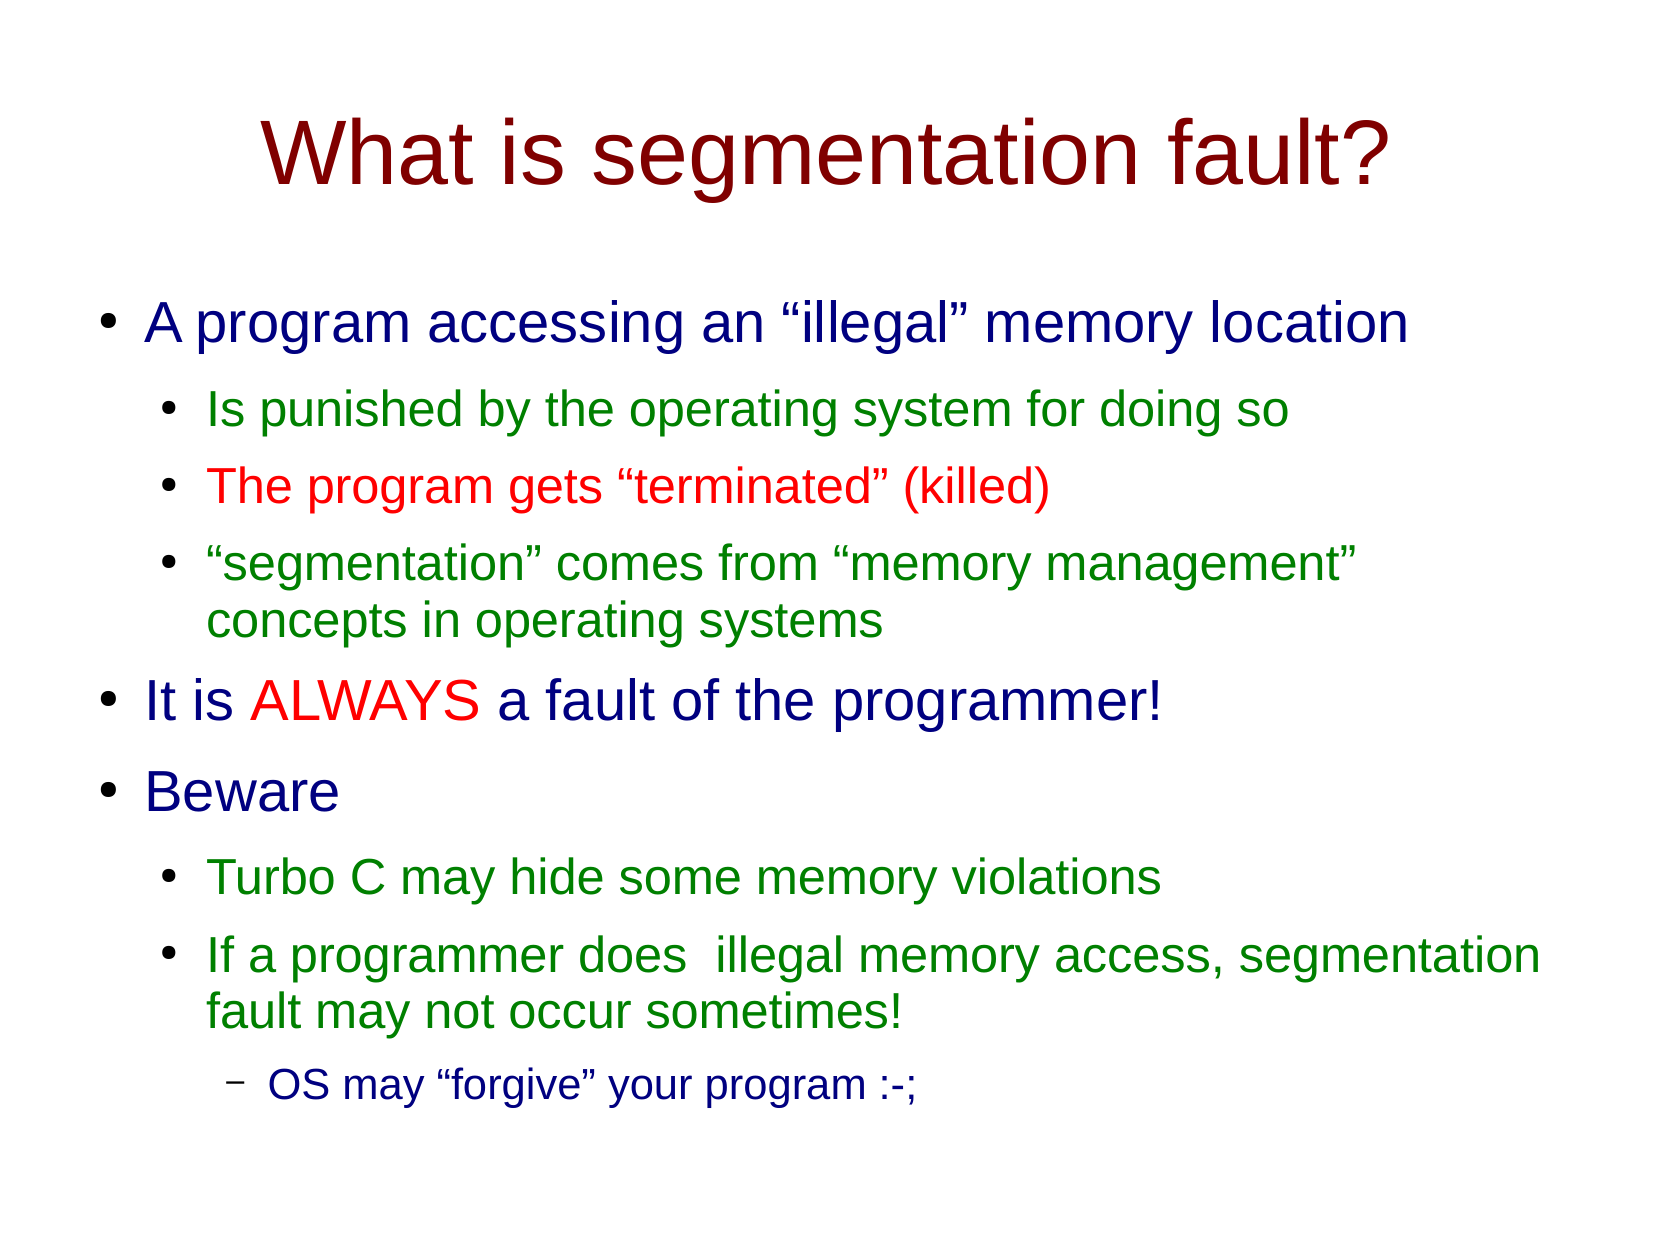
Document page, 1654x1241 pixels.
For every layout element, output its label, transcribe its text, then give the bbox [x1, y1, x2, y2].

title What is segmentation fault? [82, 49, 1571, 257]
list A program accessing an “illegal” memory location Is punished by the operating system for doing so The program gets “terminated” (killed) “segmentation” comes from “memory management” concepts in operating systems It is ALWAYS a fault of the programmer! Beware Turbo C may hide some memory violations If a programmer does illegal memory access, segmentation fault may not occur sometimes! OS may “forgive” your program :-; [82, 290, 1571, 1109]
